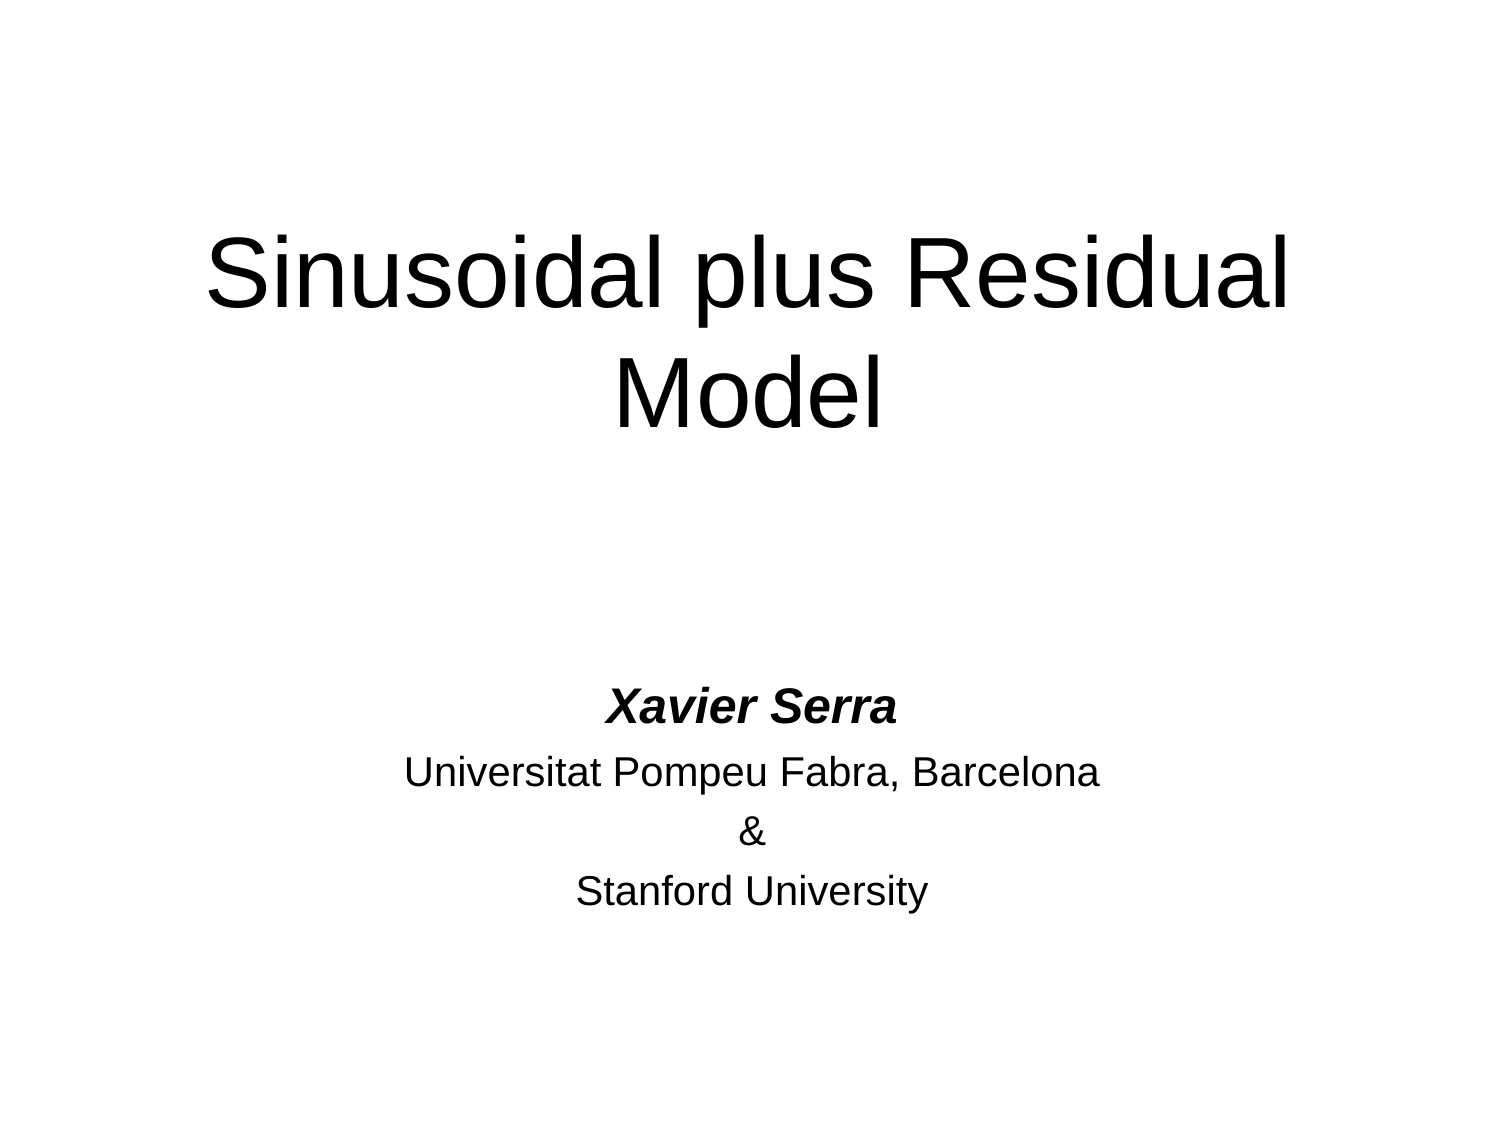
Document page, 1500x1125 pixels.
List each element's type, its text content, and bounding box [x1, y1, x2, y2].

text_box Xavier Serra Universitat Pompeu Fabra, Barcelona & Stanford University [338, 670, 1166, 846]
title Sinusoidal plus Residual Model [126, 82, 1334, 572]
